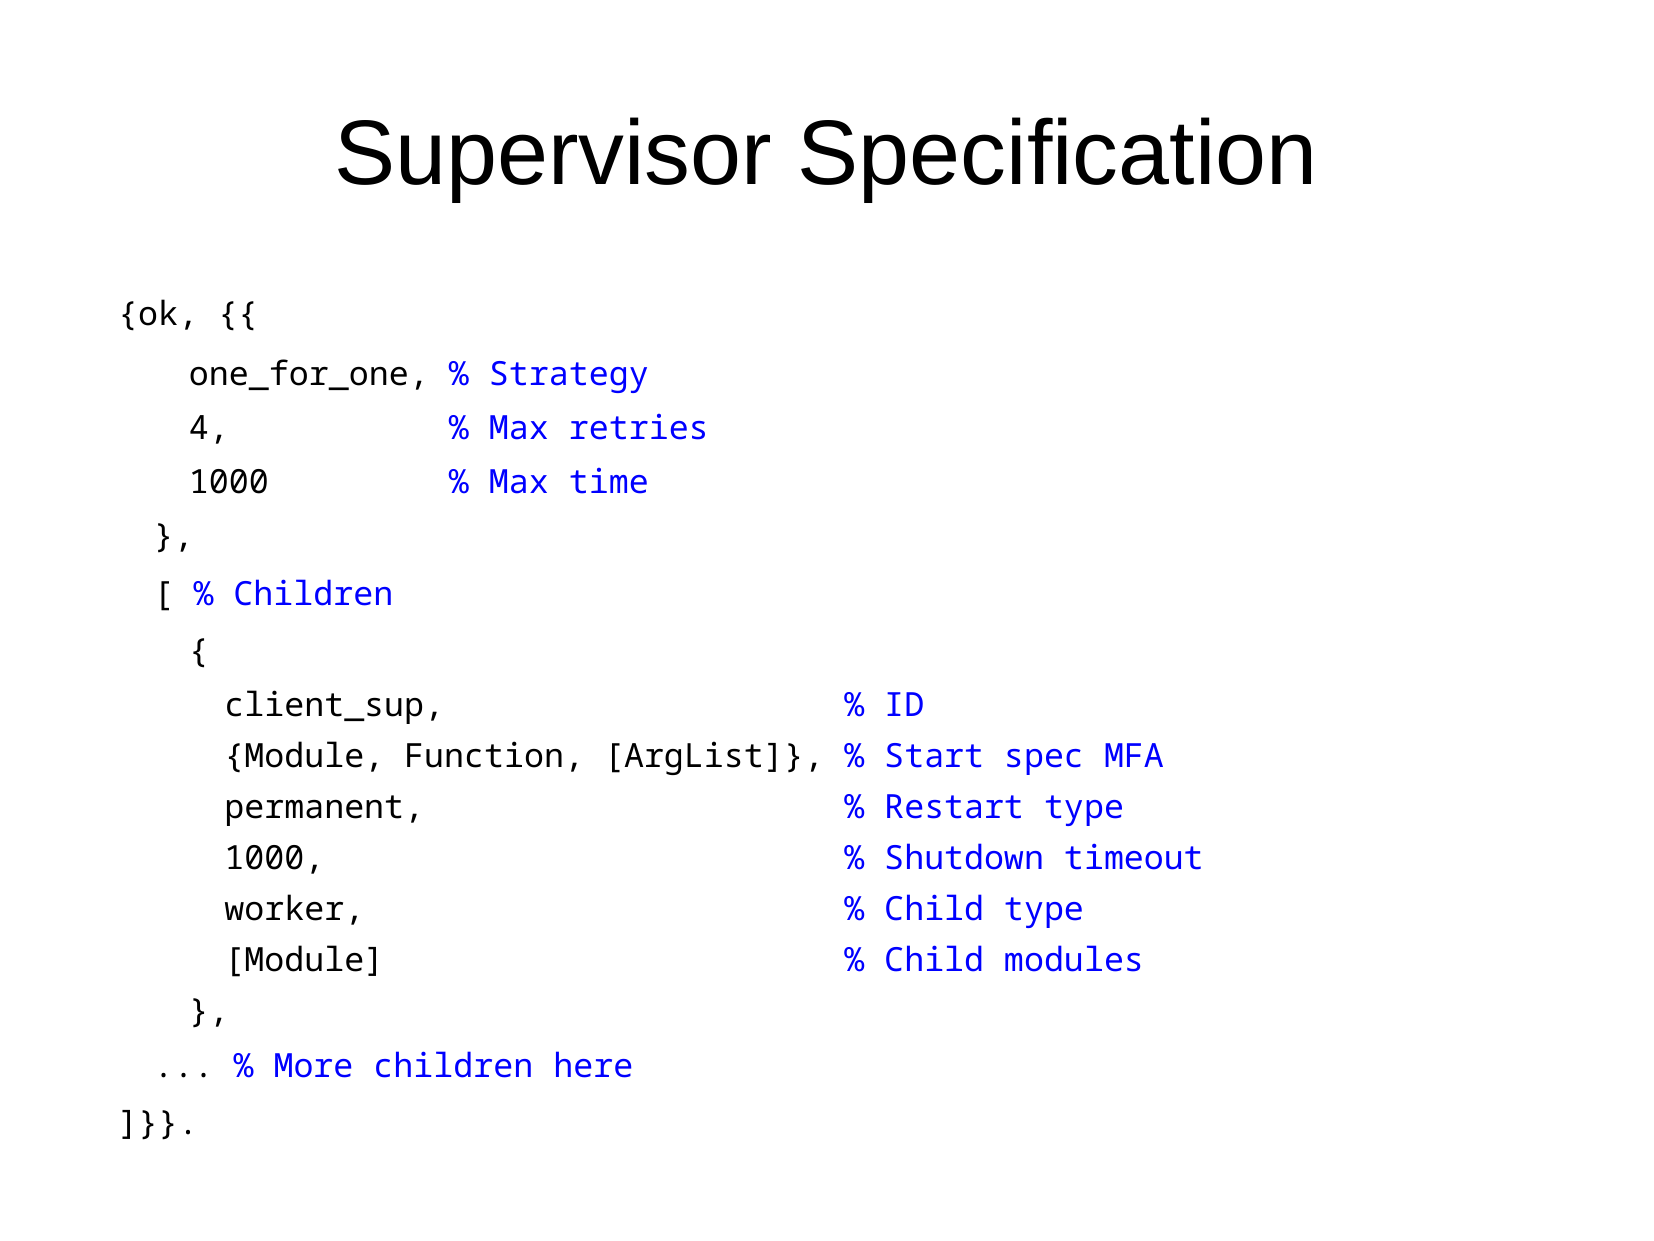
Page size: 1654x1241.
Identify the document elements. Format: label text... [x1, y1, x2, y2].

list {ok, {{ one_for_one, % Strategy 4, % Max retries 1000 % Max time }, [ % Children { client_sup, % ID {Module, Function, [ArgList]}, % Start spec MFA permanent, % Restart type 1000, % Shutdown timeout worker, % Child type [Module] % Child modules }, ... % More children here ]}}. [82, 290, 1571, 1152]
title Supervisor Specification [82, 49, 1571, 257]
